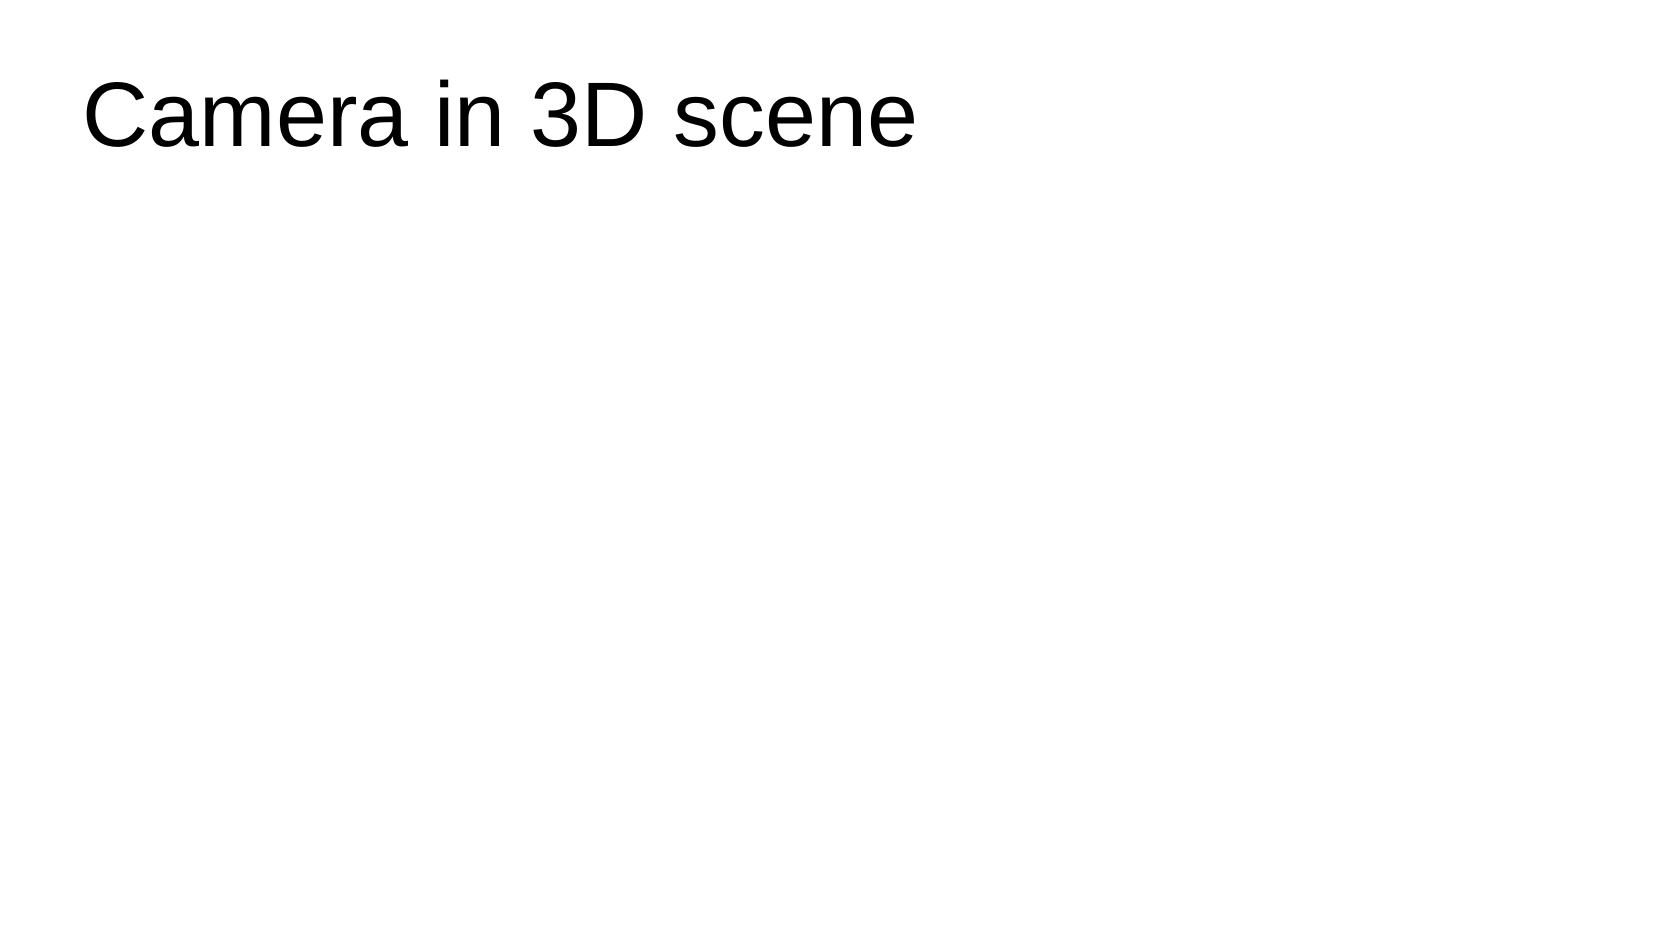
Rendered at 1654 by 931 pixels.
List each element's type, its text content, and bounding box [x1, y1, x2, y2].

title Camera in 3D scene [82, 37, 1571, 193]
